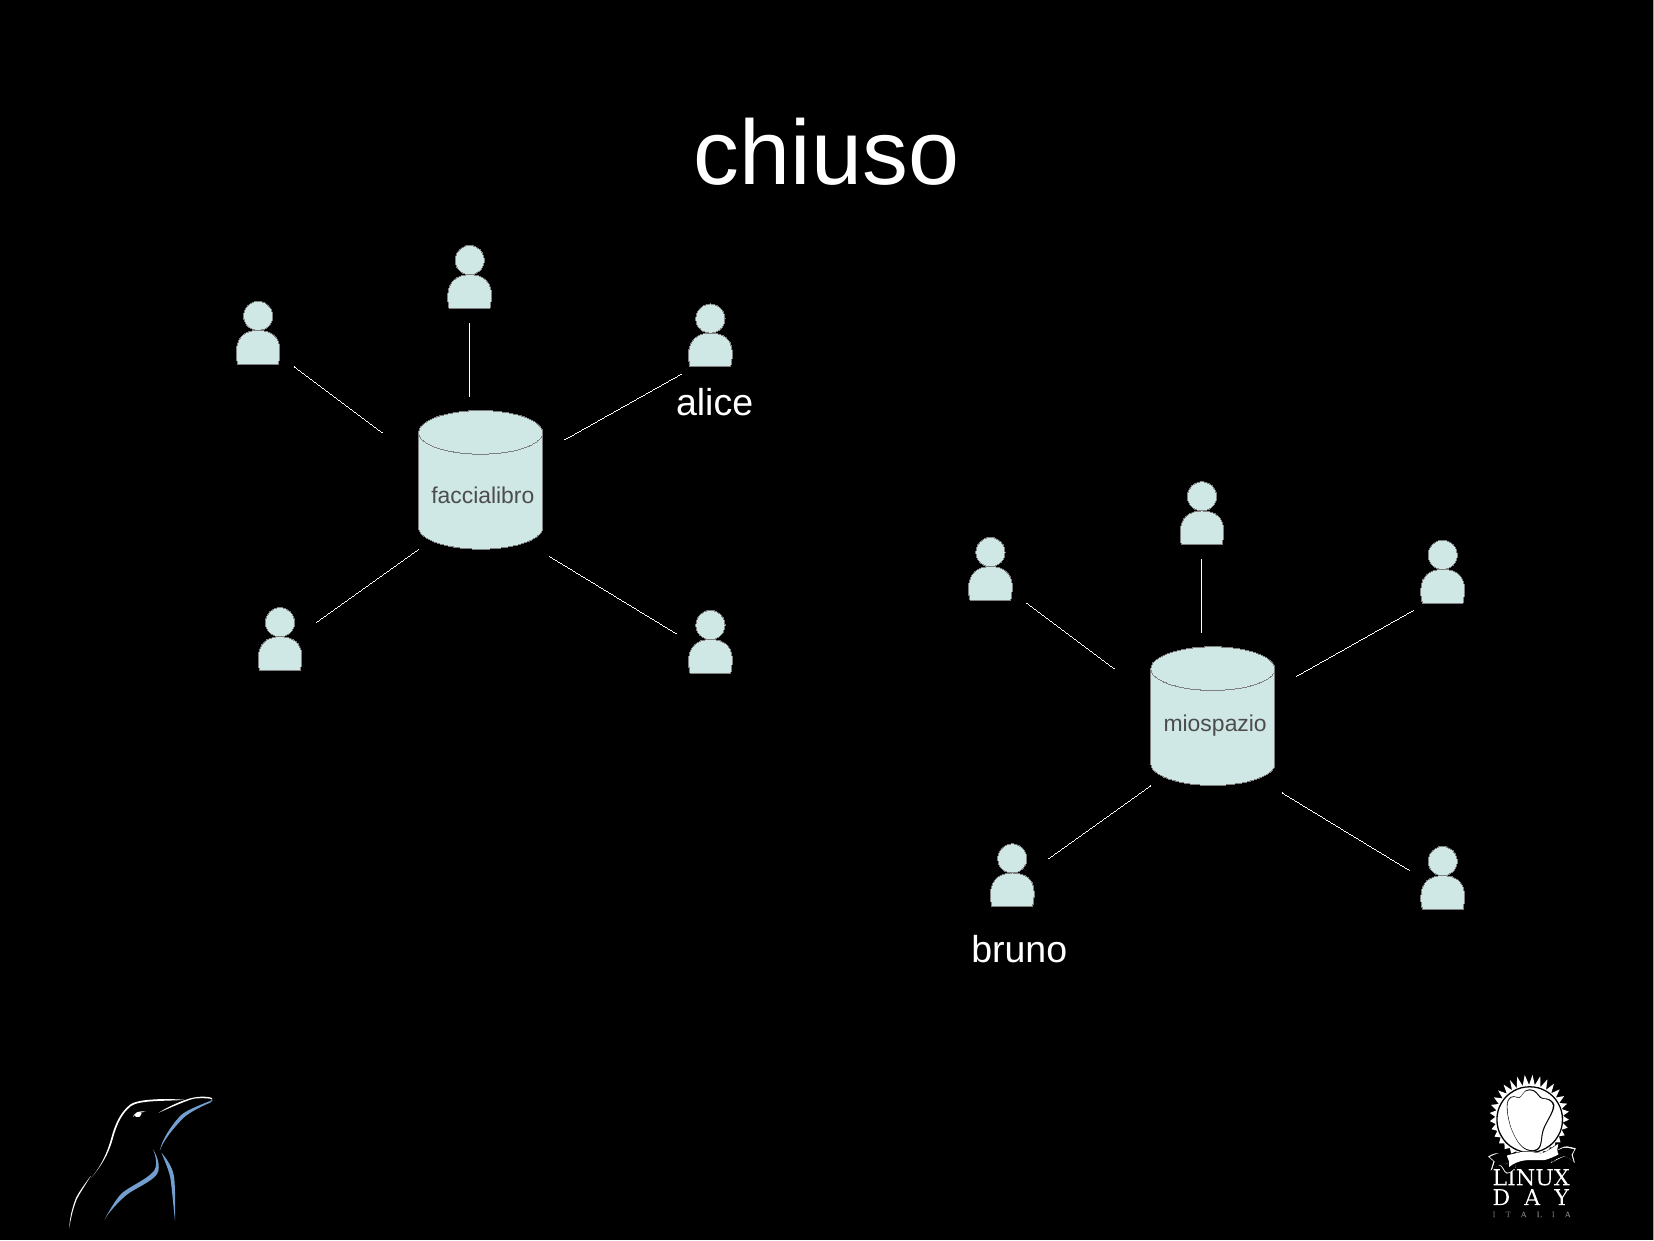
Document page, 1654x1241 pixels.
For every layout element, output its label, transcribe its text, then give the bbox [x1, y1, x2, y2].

text_box [1180, 481, 1224, 545]
text_box [447, 245, 492, 309]
text_box [418, 410, 543, 474]
text_box miospazio [1113, 703, 1317, 745]
text_box [418, 516, 543, 550]
text_box [1420, 846, 1465, 910]
text_box [236, 301, 280, 365]
title chiuso [82, 49, 1571, 257]
text_box [968, 537, 1013, 601]
text_box [1420, 540, 1465, 604]
text_box alice [661, 374, 839, 431]
text_box [990, 843, 1035, 907]
text_box [1150, 646, 1275, 703]
text_box [258, 607, 302, 671]
text_box [688, 610, 733, 674]
text_box bruno [956, 921, 1153, 979]
text_box faccialibro [381, 474, 586, 516]
text_box [688, 303, 733, 367]
text_box [1150, 745, 1275, 786]
